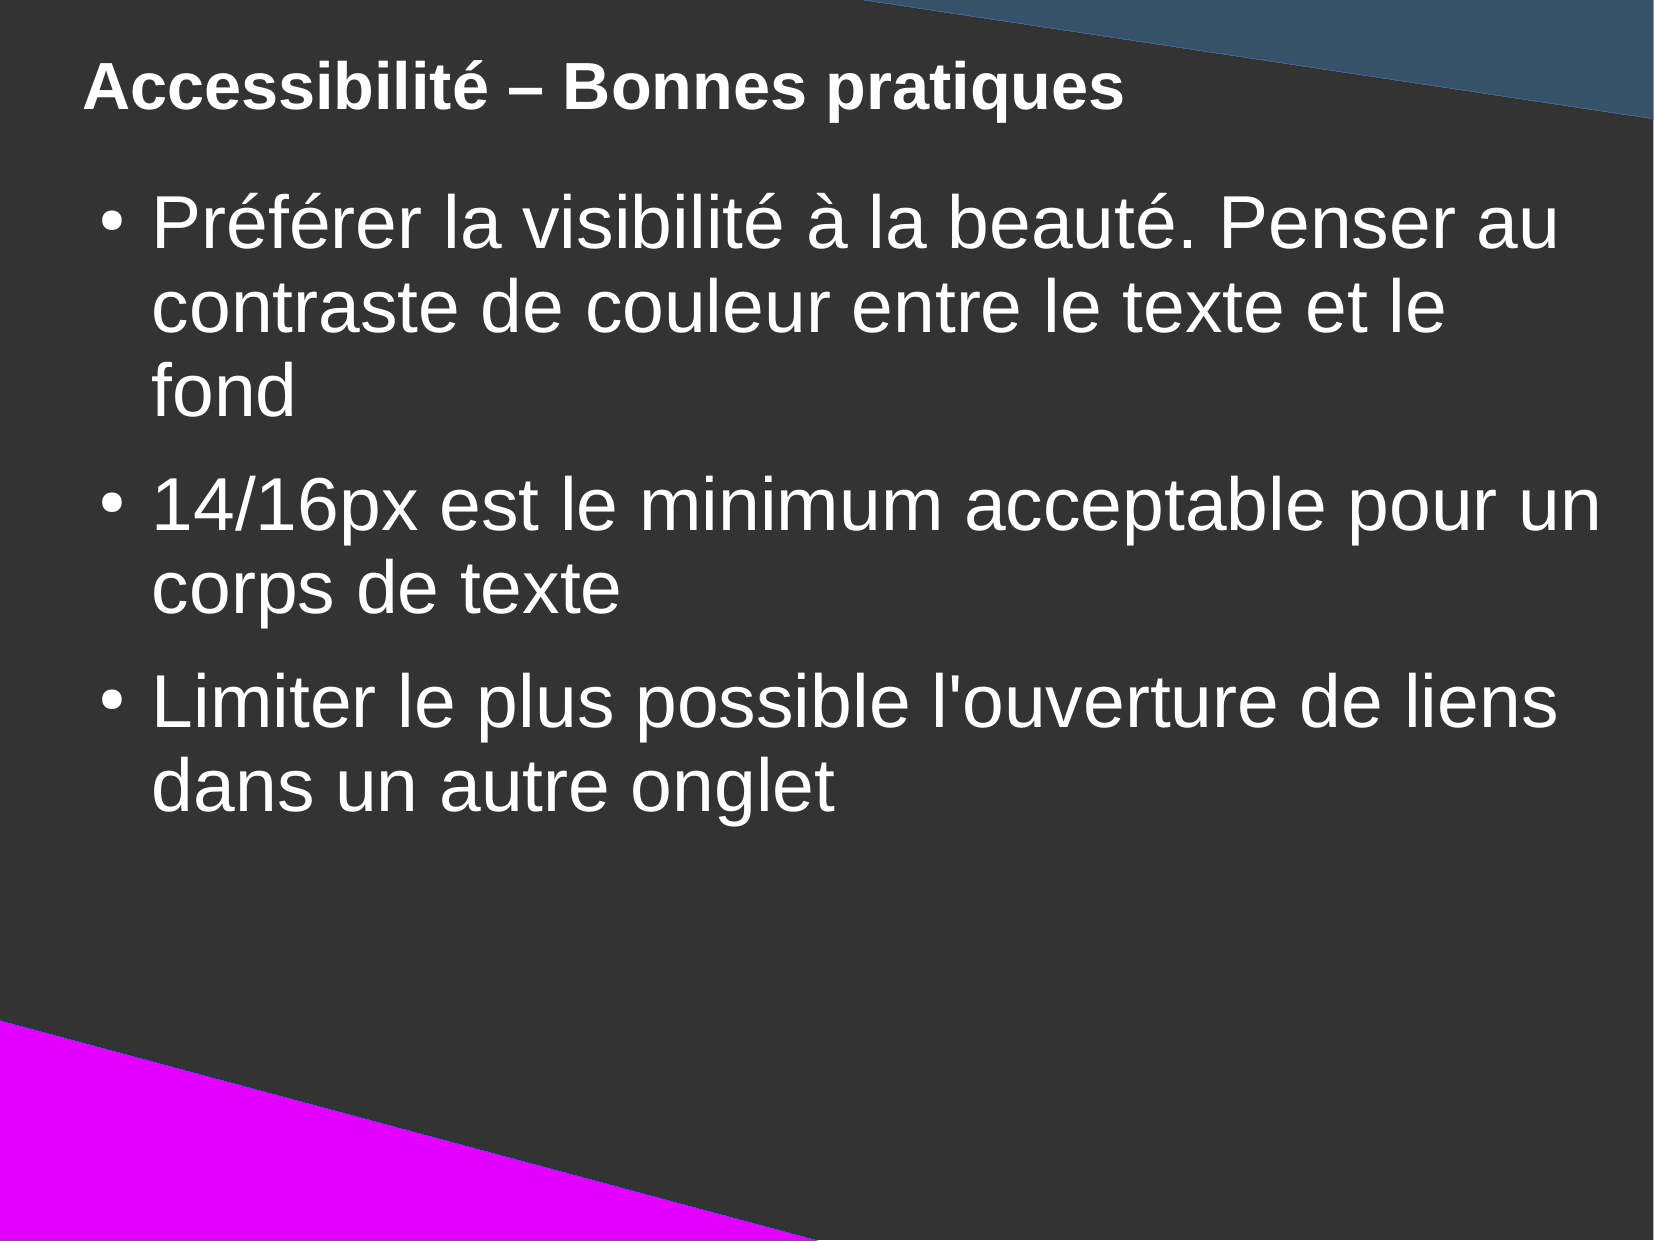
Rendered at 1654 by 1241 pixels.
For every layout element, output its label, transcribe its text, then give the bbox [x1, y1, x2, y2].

text_box [0, 1020, 819, 1241]
title Accessibilité – Bonnes pratiques [82, 49, 1571, 152]
list Préférer la visibilité à la beauté. Penser au contraste de couleur entre le texte et le fond 14/16px est le minimum acceptable pour un corps de texte Limiter le plus possible l'ouverture de liens dans un autre onglet [80, 180, 1605, 1052]
text_box [864, 0, 1654, 119]
